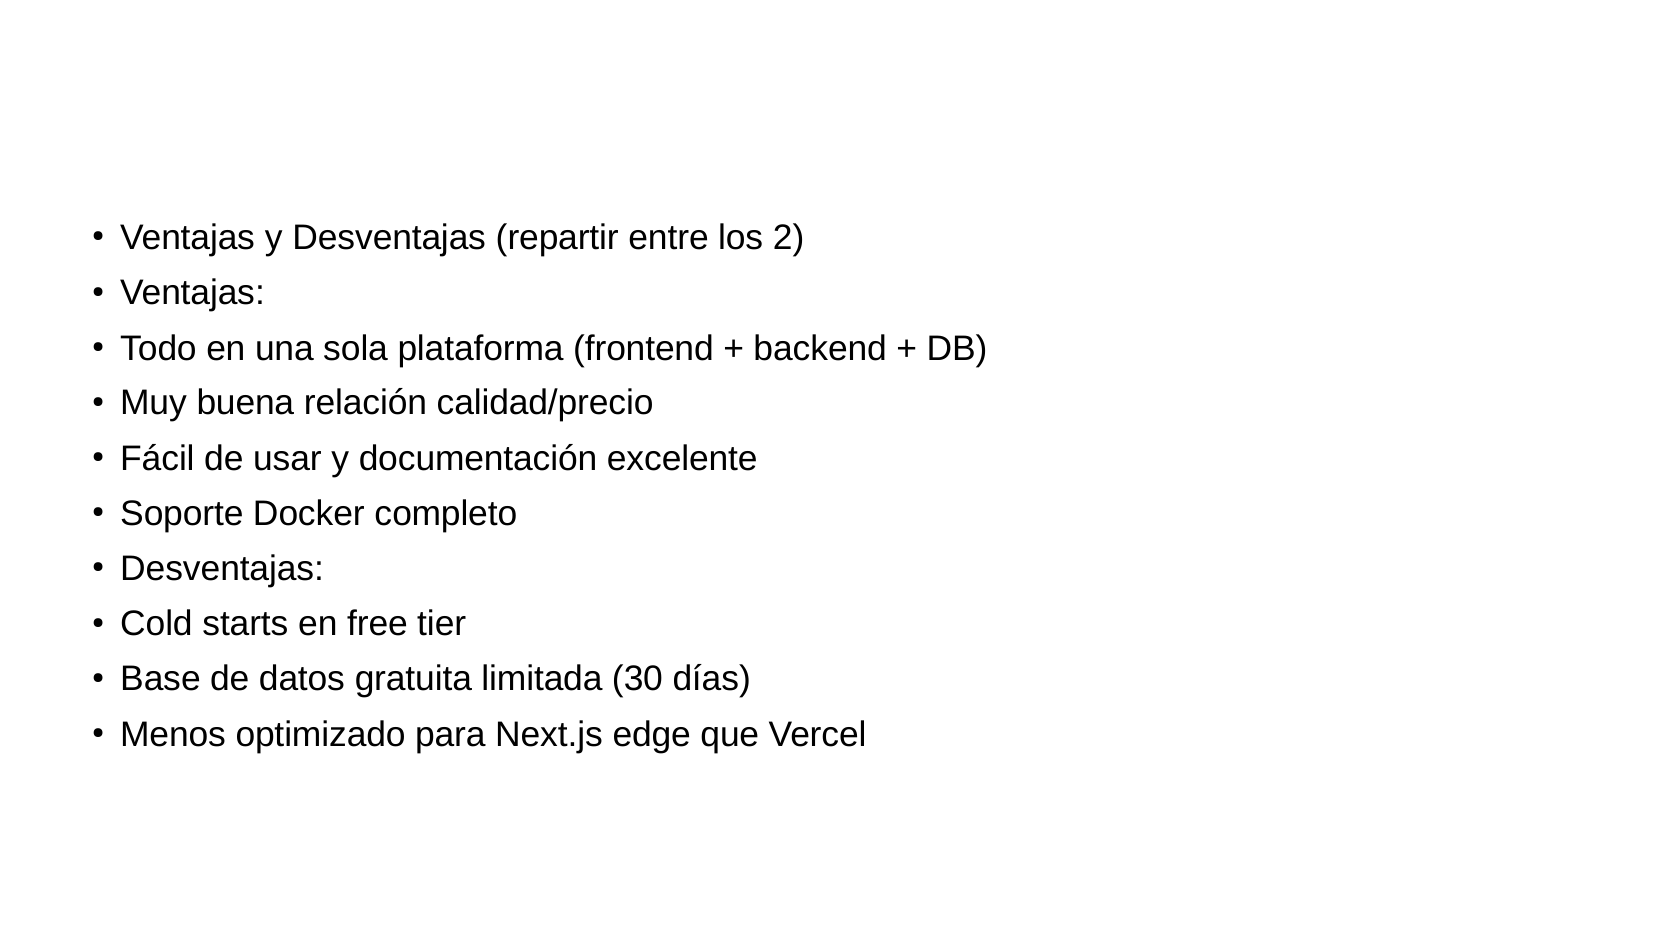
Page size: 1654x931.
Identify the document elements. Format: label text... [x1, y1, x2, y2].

list Ventajas y Desventajas (repartir entre los 2) Ventajas: Todo en una sola plataforma (frontend + backend + DB) Muy buena relación calidad/precio Fácil de usar y documentación excelente Soporte Docker completo Desventajas: Cold starts en free tier Base de datos gratuita limitada (30 días) Menos optimizado para Next.js edge que Vercel [82, 217, 1571, 758]
